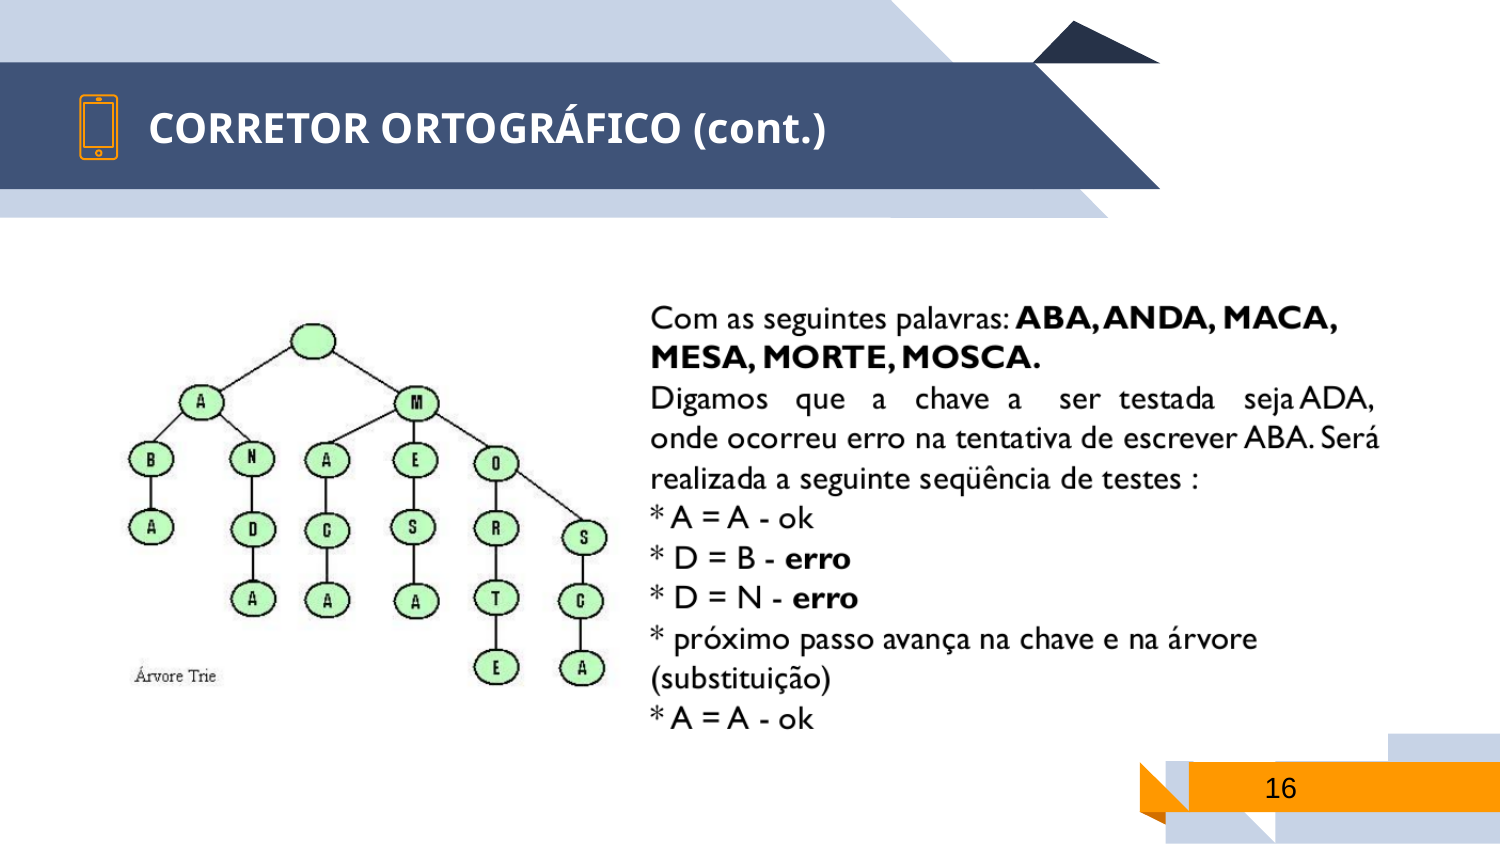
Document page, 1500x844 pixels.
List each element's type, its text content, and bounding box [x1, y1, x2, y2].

picture [112, 240, 1388, 761]
title CORRETOR ORTOGRÁFICO (cont.) [133, 64, 997, 190]
slide_number <number> [1249, 760, 1494, 813]
